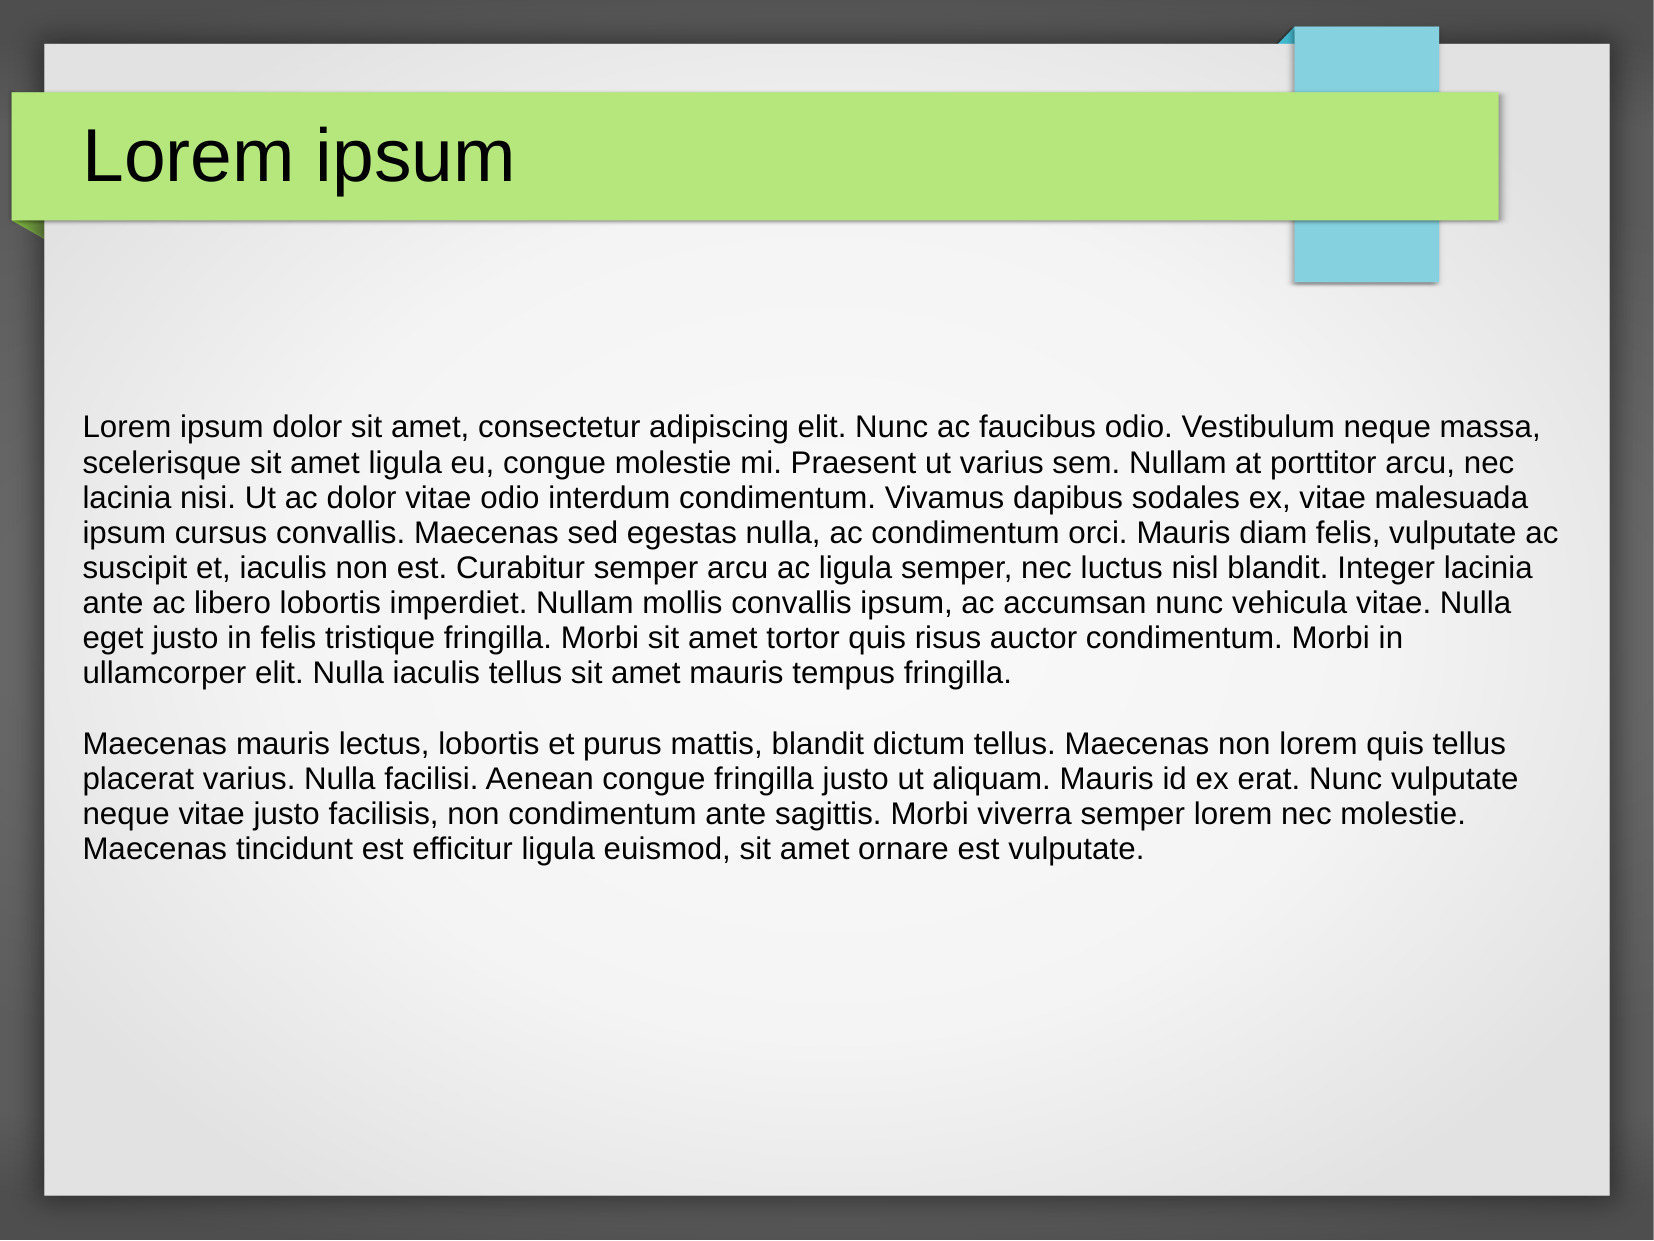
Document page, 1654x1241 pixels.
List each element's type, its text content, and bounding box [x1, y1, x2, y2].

text_box Lorem ipsum [82, 94, 1264, 213]
picture [0, 0, 1654, 1240]
text_box Lorem ipsum dolor sit amet, consectetur adipiscing elit. Nunc ac faucibus odio. Vestibulum neque massa, scelerisque sit amet ligula eu, congue molestie mi. Praesent ut varius sem. Nullam at porttitor arcu, nec lacinia nisi. Ut ac dolor vitae odio interdum condimentum. Vivamus dapibus sodales ex, vitae malesuada ipsum cursus convallis. Maecenas sed egestas nulla, ac condimentum orci. Mauris diam felis, vulputate ac suscipit et, iaculis non est. Curabitur semper arcu ac ligula semper, nec luctus nisl blandit. Integer lacinia ante ac libero lobortis imperdiet. Nullam mollis convallis ipsum, ac accumsan nunc vehicula vitae. Nulla eget justo in felis tristique fringilla. Morbi sit amet tortor quis risus auctor condimentum. Morbi in ullamcorper elit. Nulla iaculis tellus sit amet mauris tempus fringilla. Maecenas mauris lectus, lobortis et purus mattis, blandit dictum tellus. Maecenas non lorem quis tellus placerat varius. Nulla facilisi. Aenean congue fringilla justo ut aliquam. Mauris id ex erat. Nunc vulputate neque vitae justo facilisis, non condimentum ante sagittis. Morbi viverra semper lorem nec molestie. Maecenas tincidunt est efficitur ligula euismod, sit amet ornare est vulputate. [82, 295, 1571, 1015]
